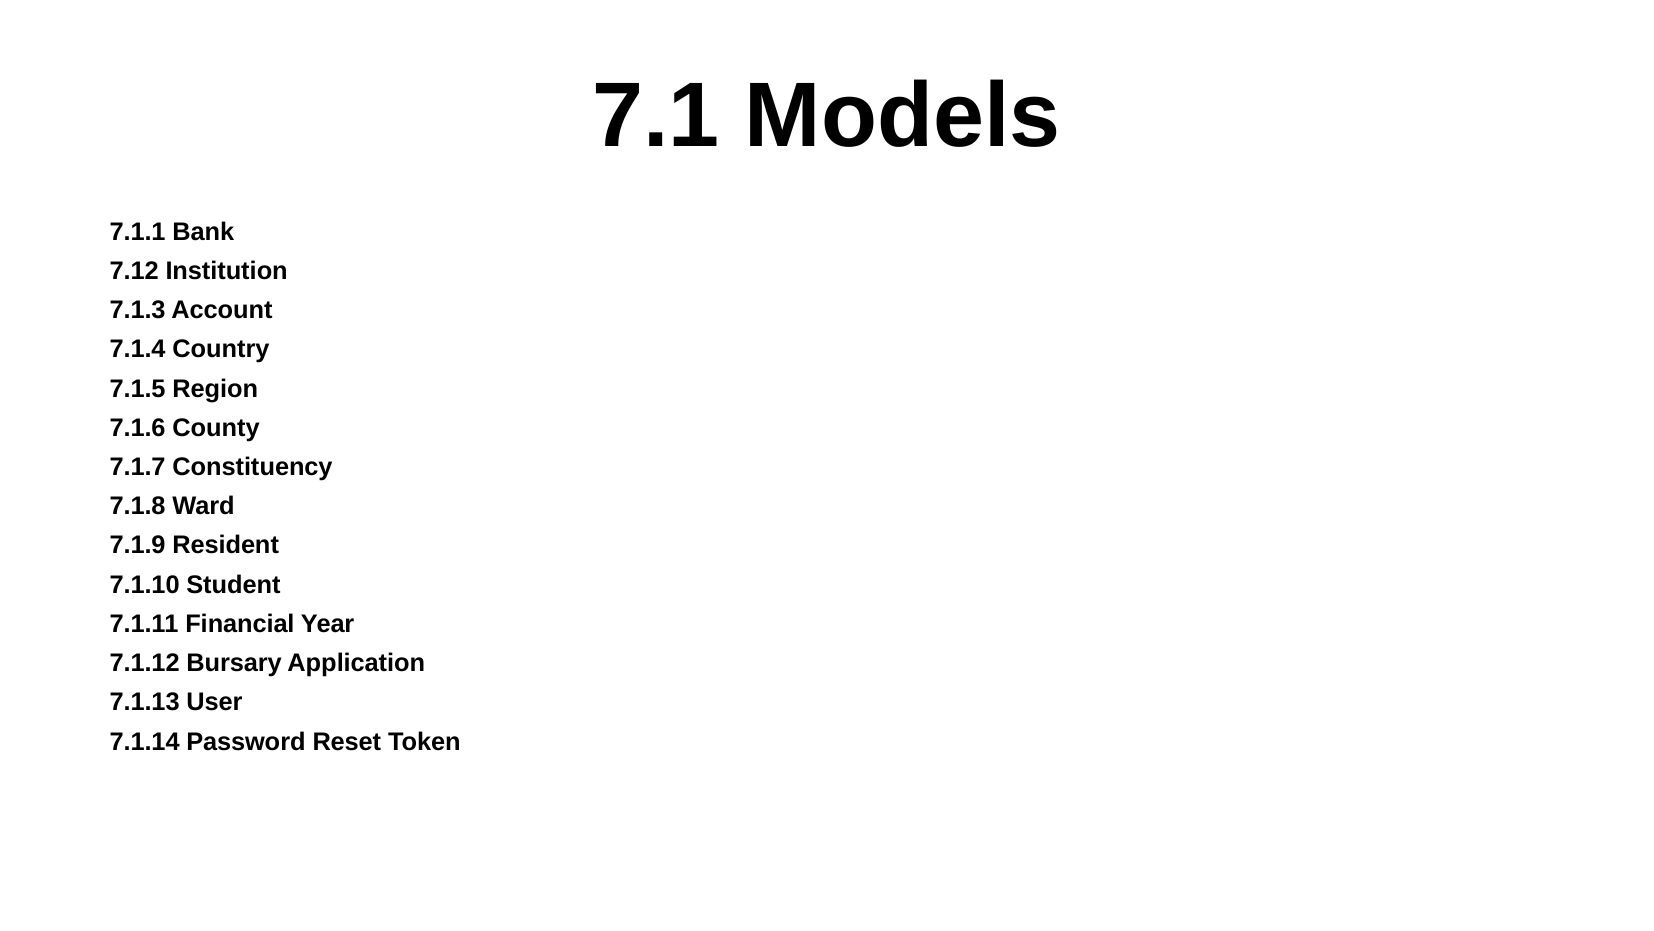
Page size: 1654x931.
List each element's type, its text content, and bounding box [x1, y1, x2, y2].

title 7.1 Models [82, 12, 1571, 217]
list 7.1.1 Bank 7.12 Institution 7.1.3 Account 7.1.4 Country 7.1.5 Region 7.1.6 County 7.1.7 Constituency 7.1.8 Ward 7.1.9 Resident 7.1.10 Student 7.1.11 Financial Year 7.1.12 Bursary Application 7.1.13 User 7.1.14 Password Reset Token [82, 217, 1571, 758]
